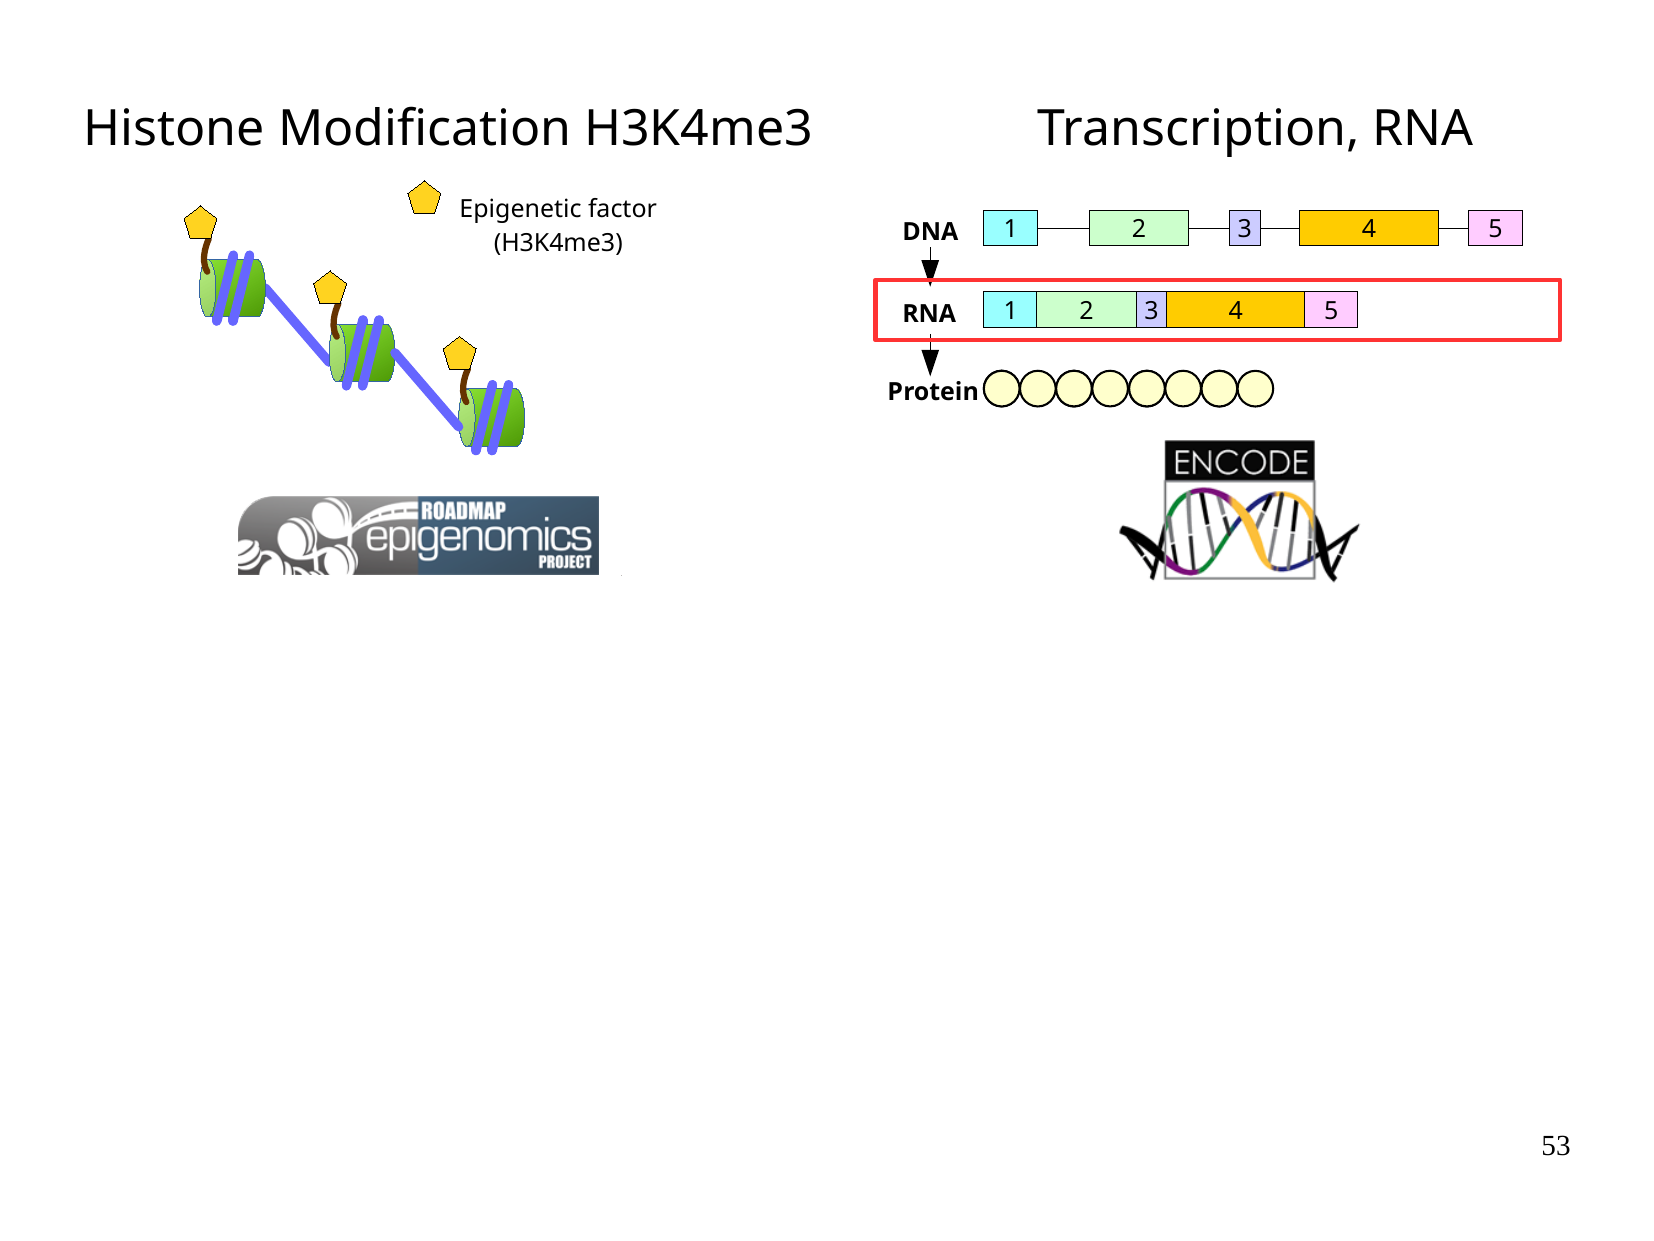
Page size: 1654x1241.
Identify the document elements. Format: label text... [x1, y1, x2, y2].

text_box Protein [872, 366, 983, 412]
text_box 3 [1229, 210, 1261, 246]
picture [238, 496, 599, 575]
text_box Transcription, RNA [1022, 84, 1441, 161]
text_box 4 [1299, 210, 1439, 246]
text_box [184, 205, 217, 239]
text_box 5 [1304, 291, 1358, 328]
text_box [983, 370, 1128, 407]
text_box A [329, 324, 346, 382]
text_box [468, 388, 486, 431]
text_box [240, 259, 266, 317]
text_box [223, 259, 243, 317]
text_box 1 [983, 291, 1036, 328]
text_box A [458, 388, 476, 447]
text_box [499, 388, 525, 447]
text_box [1129, 370, 1274, 407]
text_box RNA [887, 288, 967, 334]
text_box Epigenetic factor (H3K4me3) [444, 183, 670, 265]
text_box [353, 324, 372, 382]
text_box 2 [1036, 291, 1136, 328]
text_box [210, 259, 227, 301]
text_box [482, 388, 502, 447]
text_box 4 [1166, 291, 1304, 328]
text_box [407, 180, 441, 214]
text_box [369, 324, 395, 382]
text_box DNA [887, 206, 969, 253]
text_box [340, 324, 356, 368]
text_box 2 [1089, 210, 1189, 246]
text_box Histone Modification H3K4me3 [68, 84, 766, 161]
text_box [443, 336, 477, 370]
text_box 1 [983, 210, 1038, 246]
text_box A [199, 259, 216, 317]
picture [1117, 439, 1363, 590]
text_box 5 [1468, 210, 1523, 246]
text_box 3 [1136, 291, 1166, 328]
text_box [313, 270, 347, 304]
